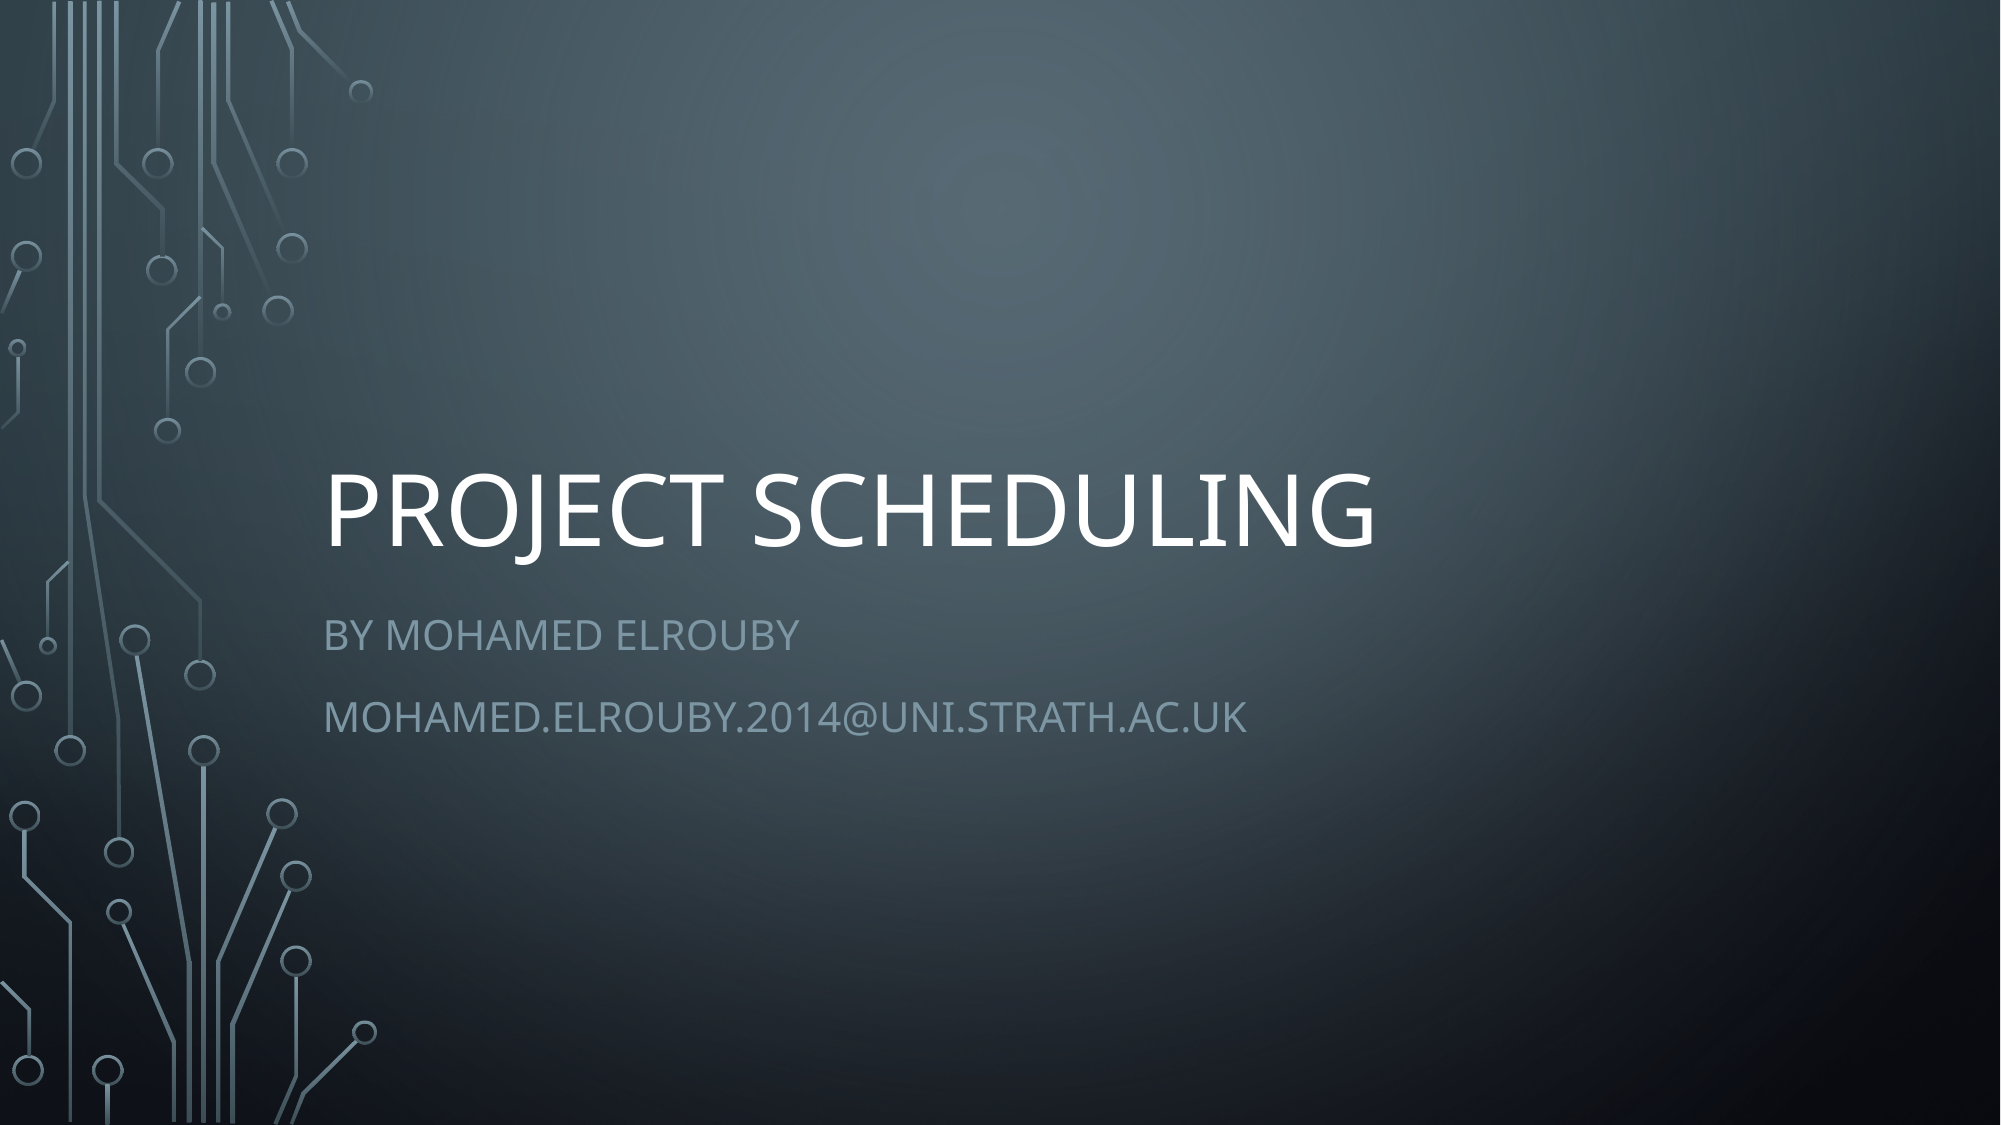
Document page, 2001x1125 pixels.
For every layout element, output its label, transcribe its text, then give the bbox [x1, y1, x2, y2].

title Project Scheduling [307, 184, 1750, 576]
subtitle By Mohamed elrouby Mohamed.elrouby.2014@uni.strath.ac.uk [307, 590, 1750, 863]
